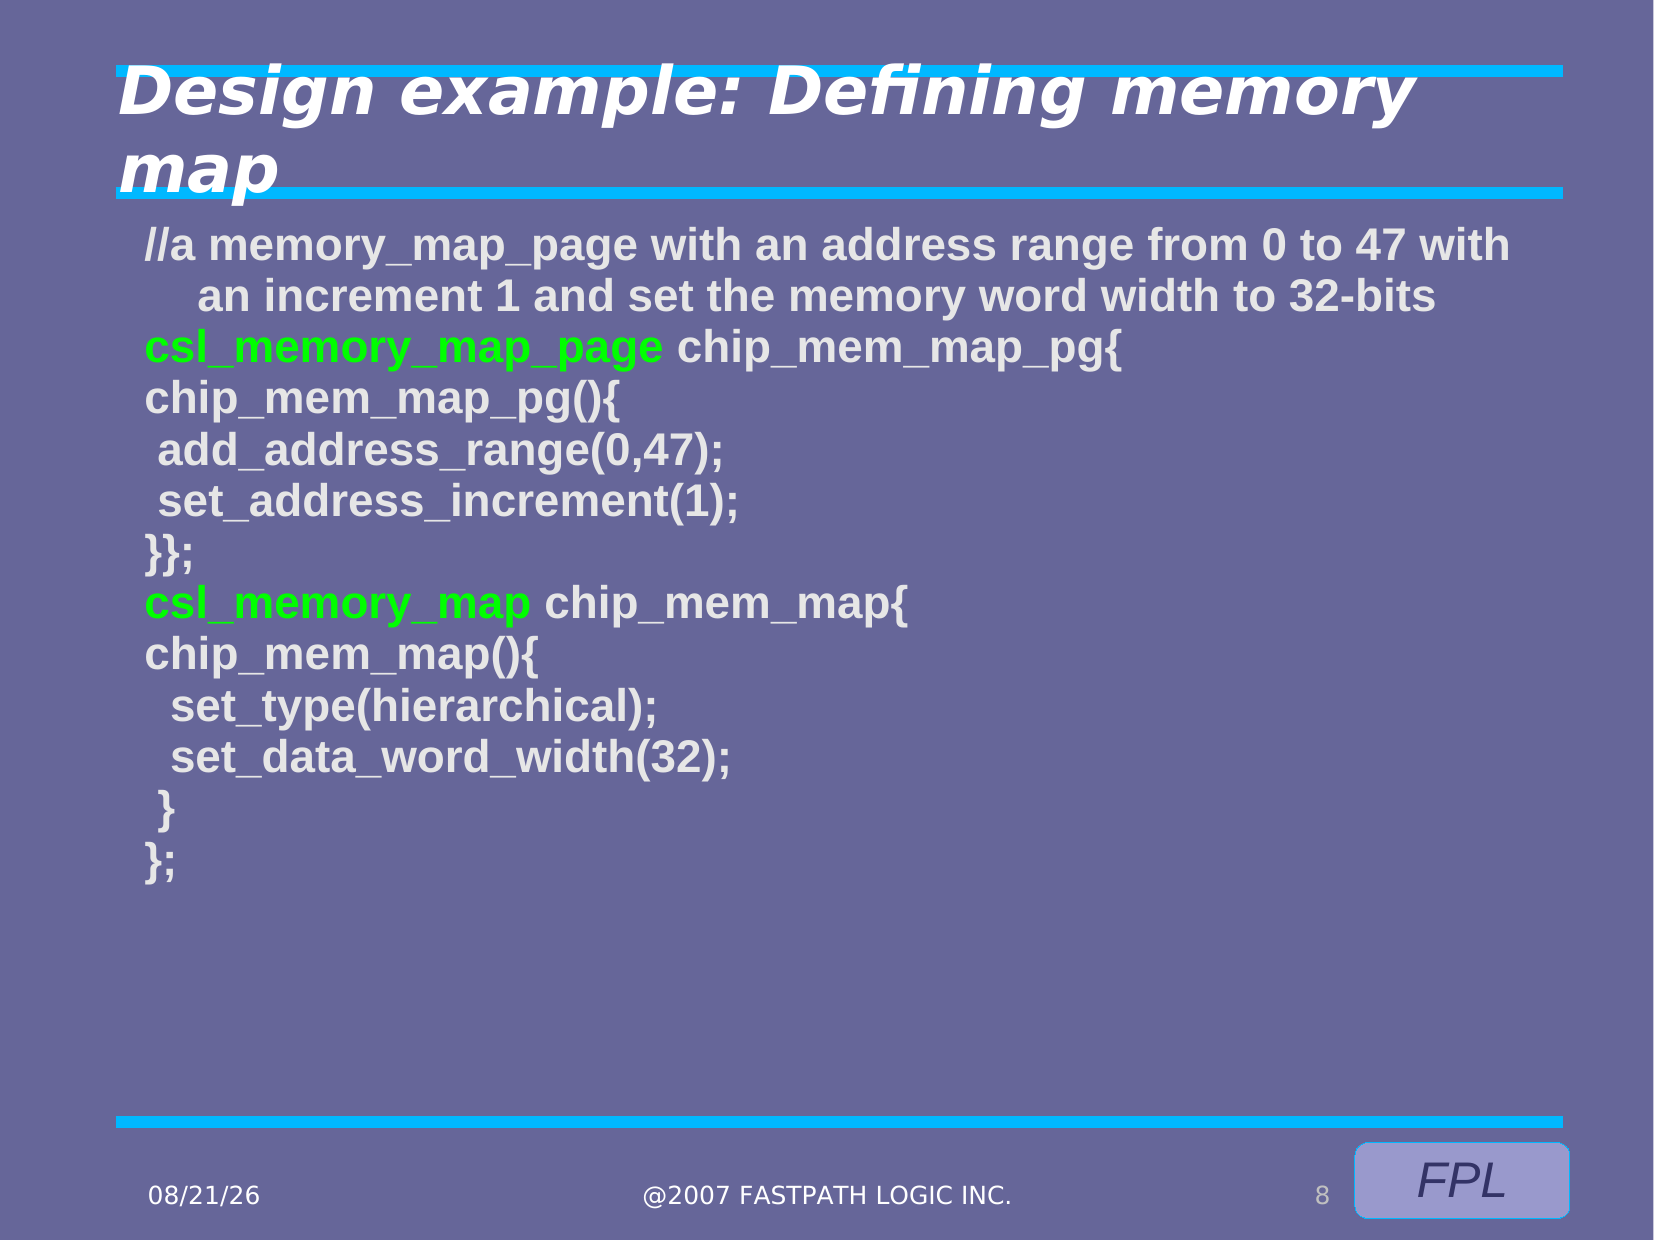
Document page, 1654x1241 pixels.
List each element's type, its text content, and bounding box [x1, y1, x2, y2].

list //a memory_map_page with an address range from 0 to 47 with an increment 1 and set the memory word width to 32-bits csl_memory_map_page chip_mem_map_pg{ chip_mem_map_pg(){ add_address_range(0,47); set_address_increment(1); }}; csl_memory_map chip_mem_map{ chip_mem_map(){ set_type(hierarchical); set_data_word_width(32); } }; [126, 218, 1566, 1131]
title Design example: Defining memory map [118, 41, 1531, 219]
